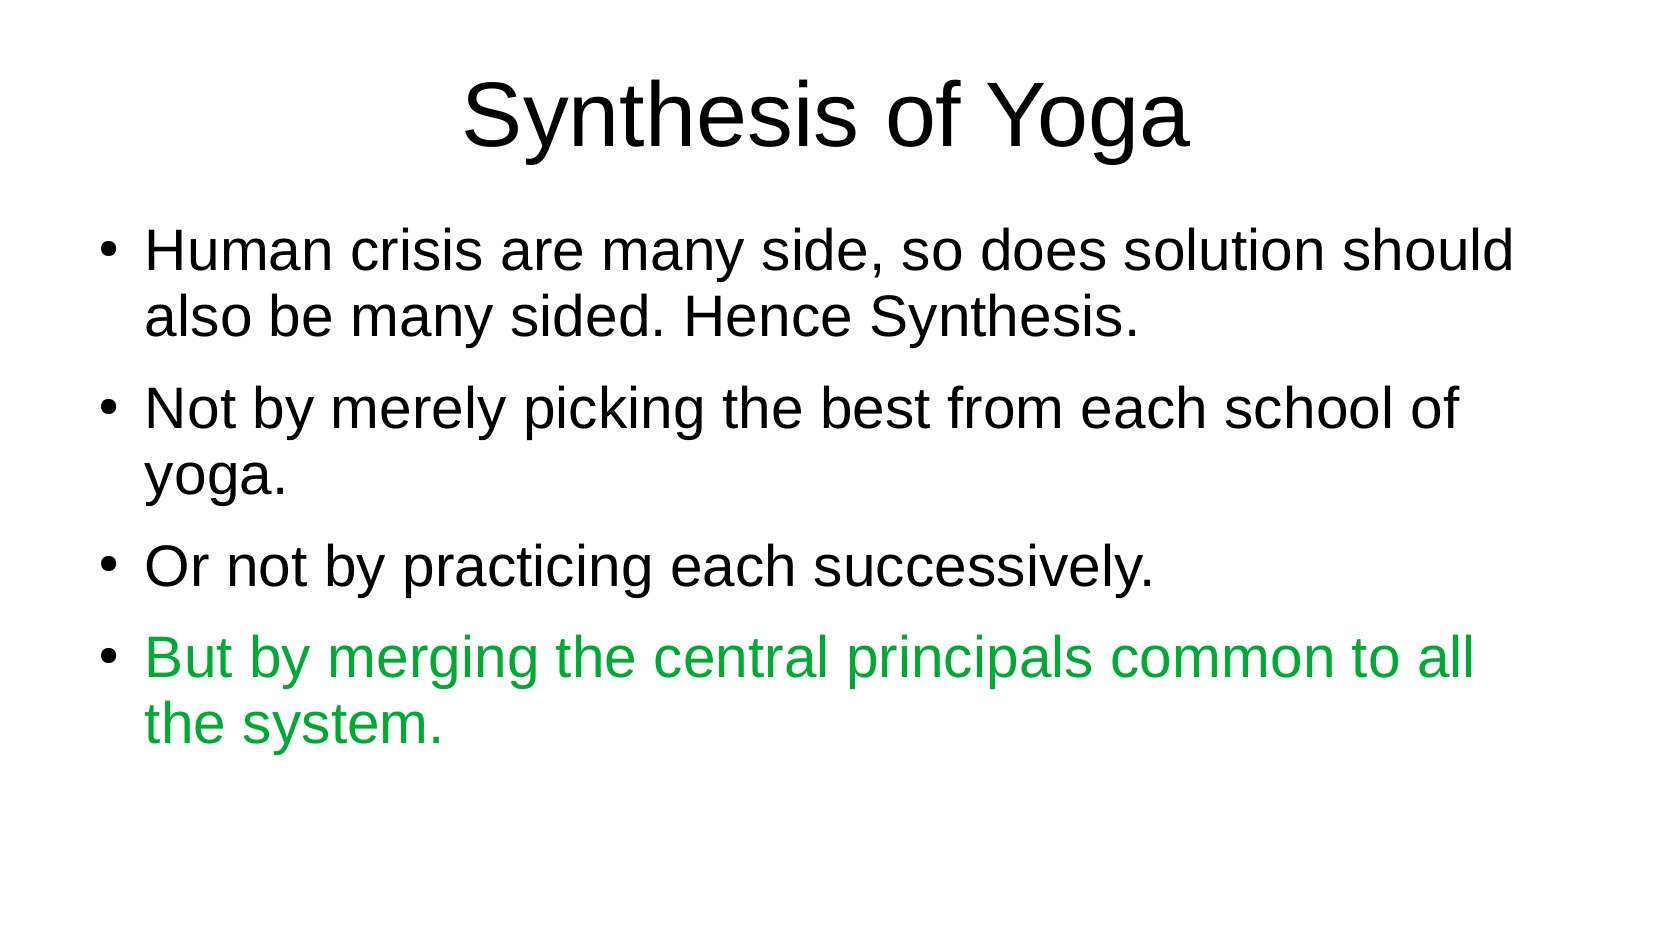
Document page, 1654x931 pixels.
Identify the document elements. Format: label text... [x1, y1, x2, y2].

title Synthesis of Yoga [82, 37, 1571, 193]
list Human crisis are many side, so does solution should also be many sided. Hence Synthesis. Not by merely picking the best from each school of yoga. Or not by practicing each successively. But by merging the central principals common to all the system. [82, 217, 1571, 758]
